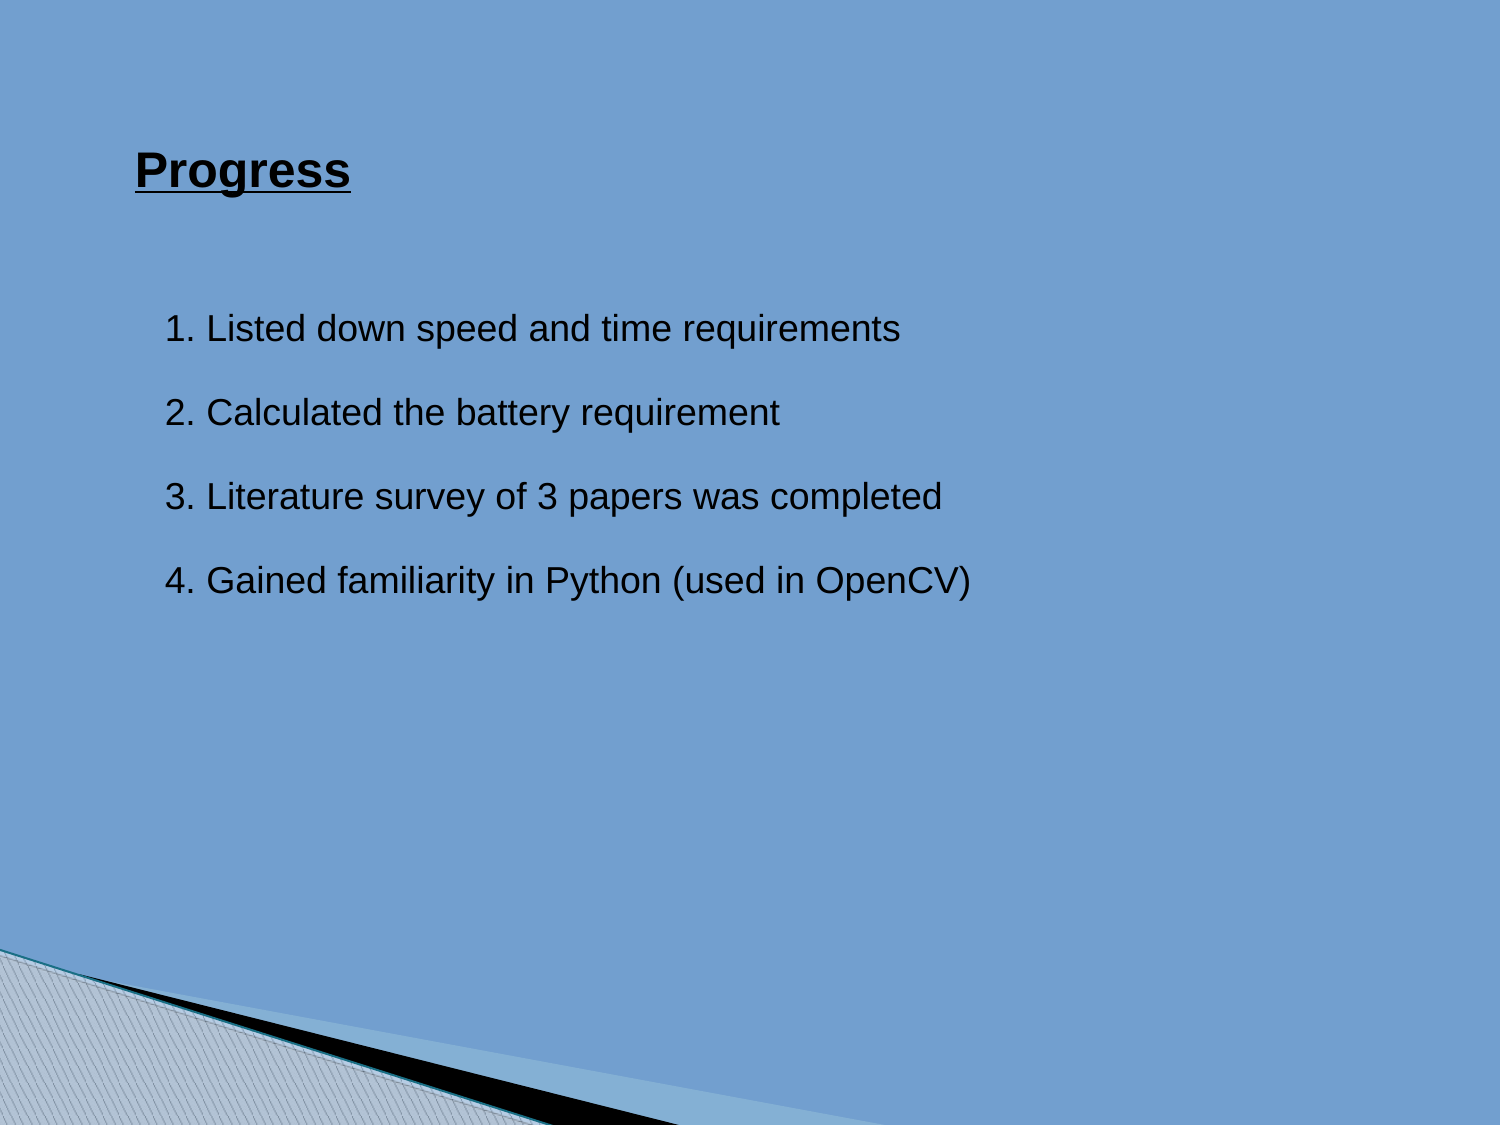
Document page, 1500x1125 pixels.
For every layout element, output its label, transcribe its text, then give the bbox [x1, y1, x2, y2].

text_box Progress [120, 135, 1291, 206]
text_box 1. Listed down speed and time requirements 2. Calculated the battery requirement 3. Literature survey of 3 papers was completed 4. Gained familiarity in Python (used in OpenCV) [150, 299, 1276, 693]
